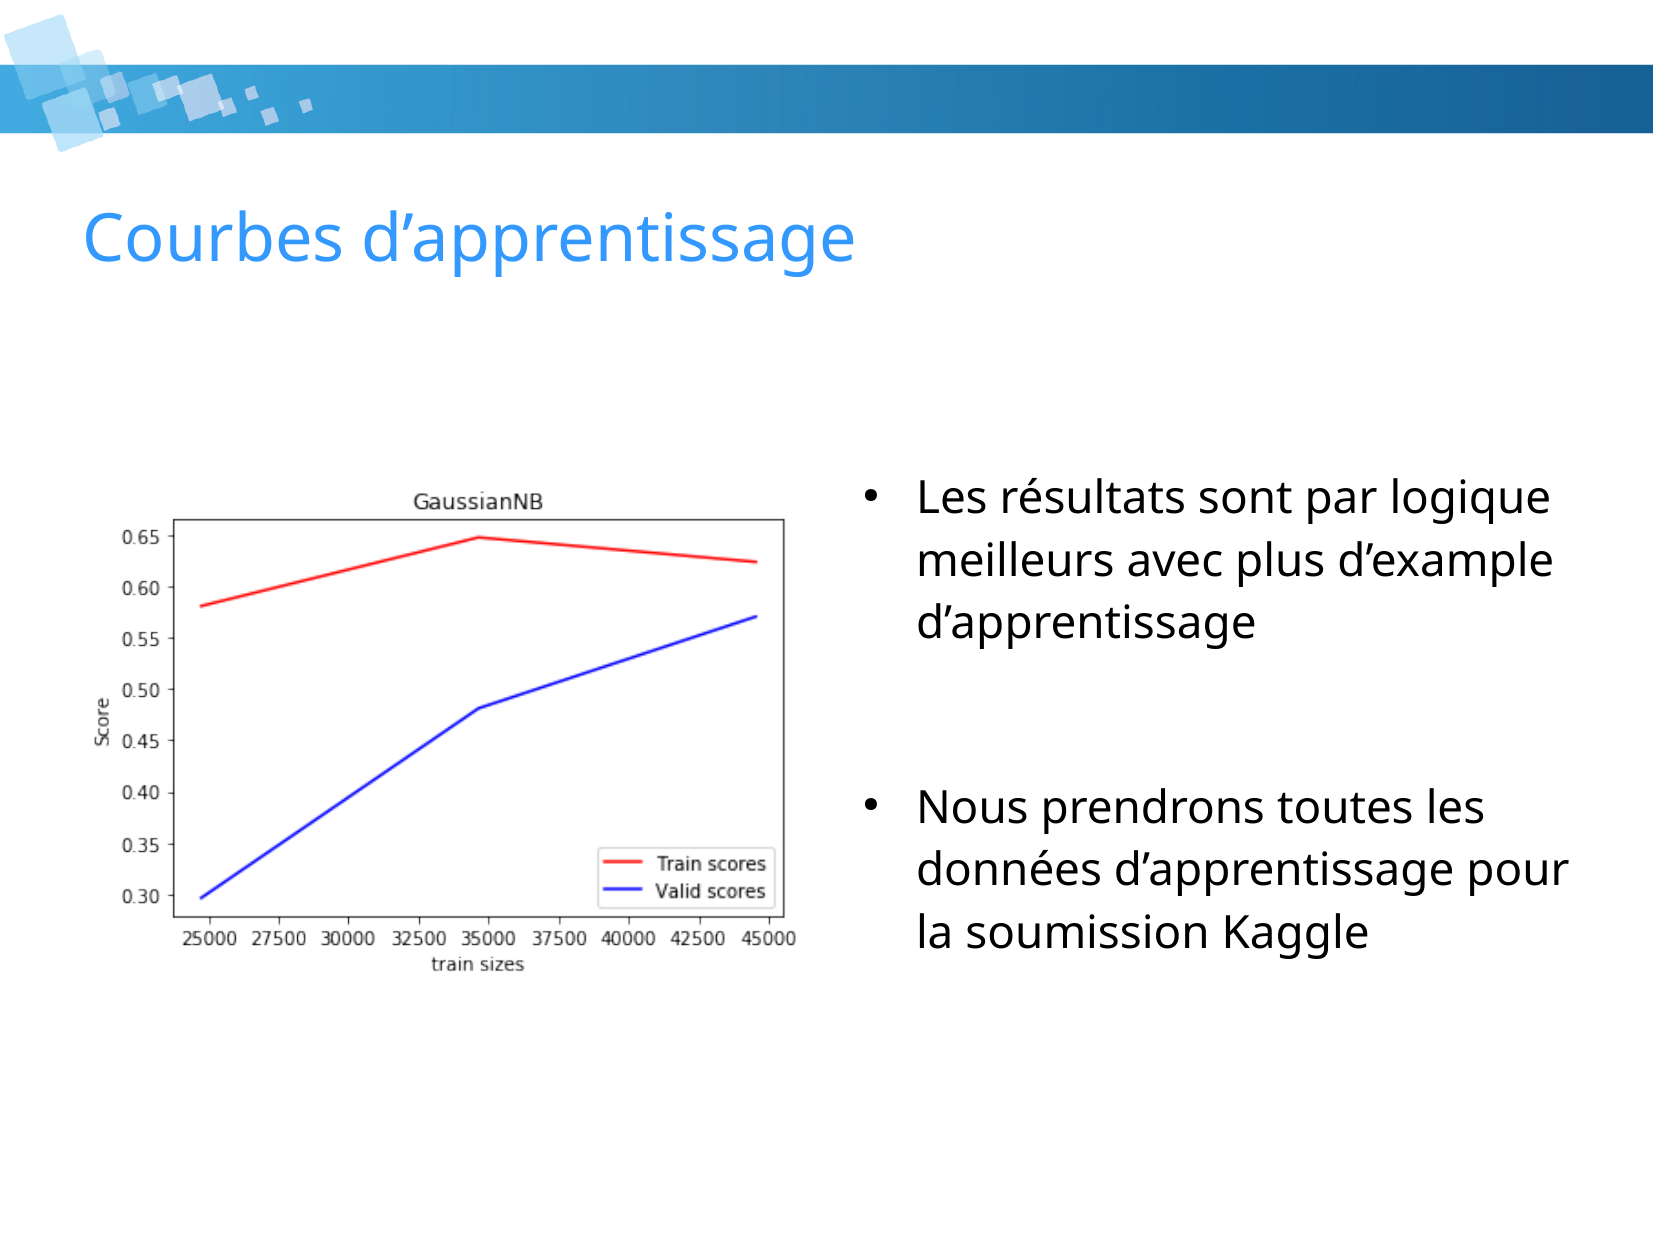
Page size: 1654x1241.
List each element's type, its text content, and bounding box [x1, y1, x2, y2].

title Courbes d’apprentissage [82, 132, 1571, 340]
picture [0, 0, 1653, 1238]
list Les résultats sont par logique meilleurs avec plus d’example d’apprentissage Nous prendrons toutes les données d’apprentissage pour la soumission Kaggle [845, 372, 1572, 1093]
